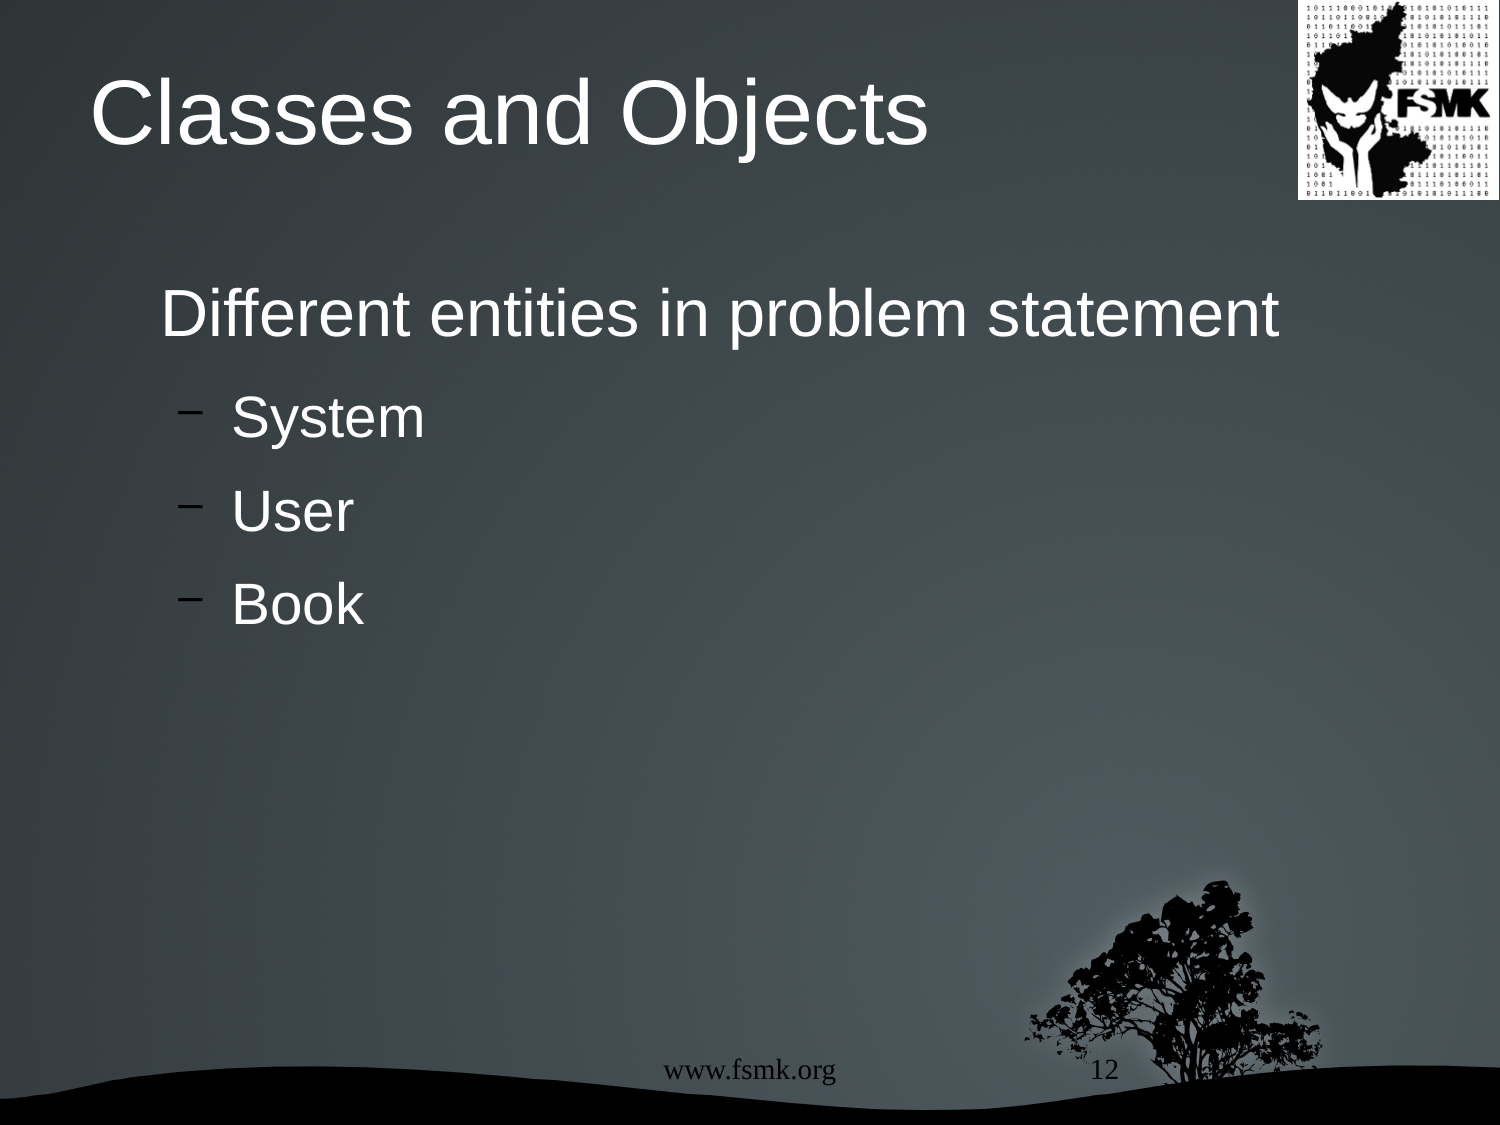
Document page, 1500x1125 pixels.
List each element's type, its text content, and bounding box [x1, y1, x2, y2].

list Different entities in problem statement System User Book [75, 262, 1425, 1005]
text_box www.fsmk.org [512, 1042, 988, 1103]
text_box <number> [1074, 1042, 1425, 1103]
picture [0, 0, 1500, 1125]
title Classes and Objects [75, 45, 1425, 233]
